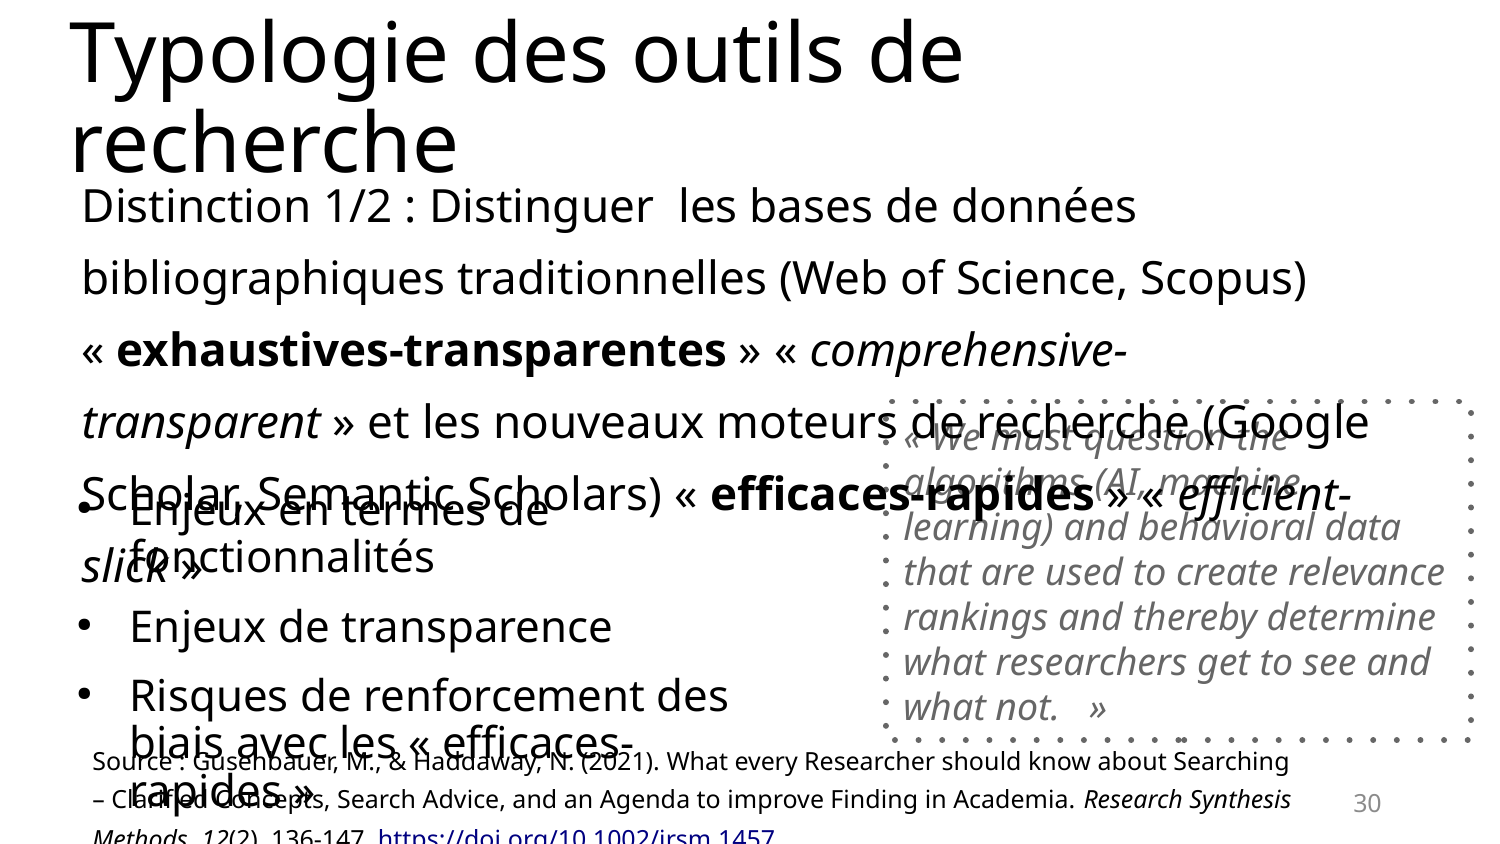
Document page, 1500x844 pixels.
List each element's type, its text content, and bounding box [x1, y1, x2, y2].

title Typologie des outils de recherche [55, 18, 1349, 183]
text_box Source : Gusenbauer, M., & Haddaway, N. (2021). What every Researcher should know about Searching – Clarified Concepts, Search Advice, and an Agenda to improve Finding in Academia. Research Synthesis Methods, 12(2), 136‑147. https://doi.org/10.1002/jrsm.1457 [77, 730, 1308, 832]
text_box Distinction 1/2 : Distinguer les bases de données bibliographiques traditionnelles (Web of Science, Scopus) « exhaustives-transparentes » « comprehensive-transparent » et les nouveaux moteurs de recherche (Google Scholar, Semantic Scholars) « efficaces-rapides » « efficient-slick » [66, 156, 1388, 435]
text_box « We must question the algorithms (AI, machine learning) and behavioral data that are used to create relevance rankings and thereby determine what researchers get to see and what not. » [885, 401, 1472, 741]
list Enjeux en termes de fonctionnalités Enjeux de transparence Risques de renforcement des biais avec les « efficaces-rapides » [58, 413, 798, 844]
